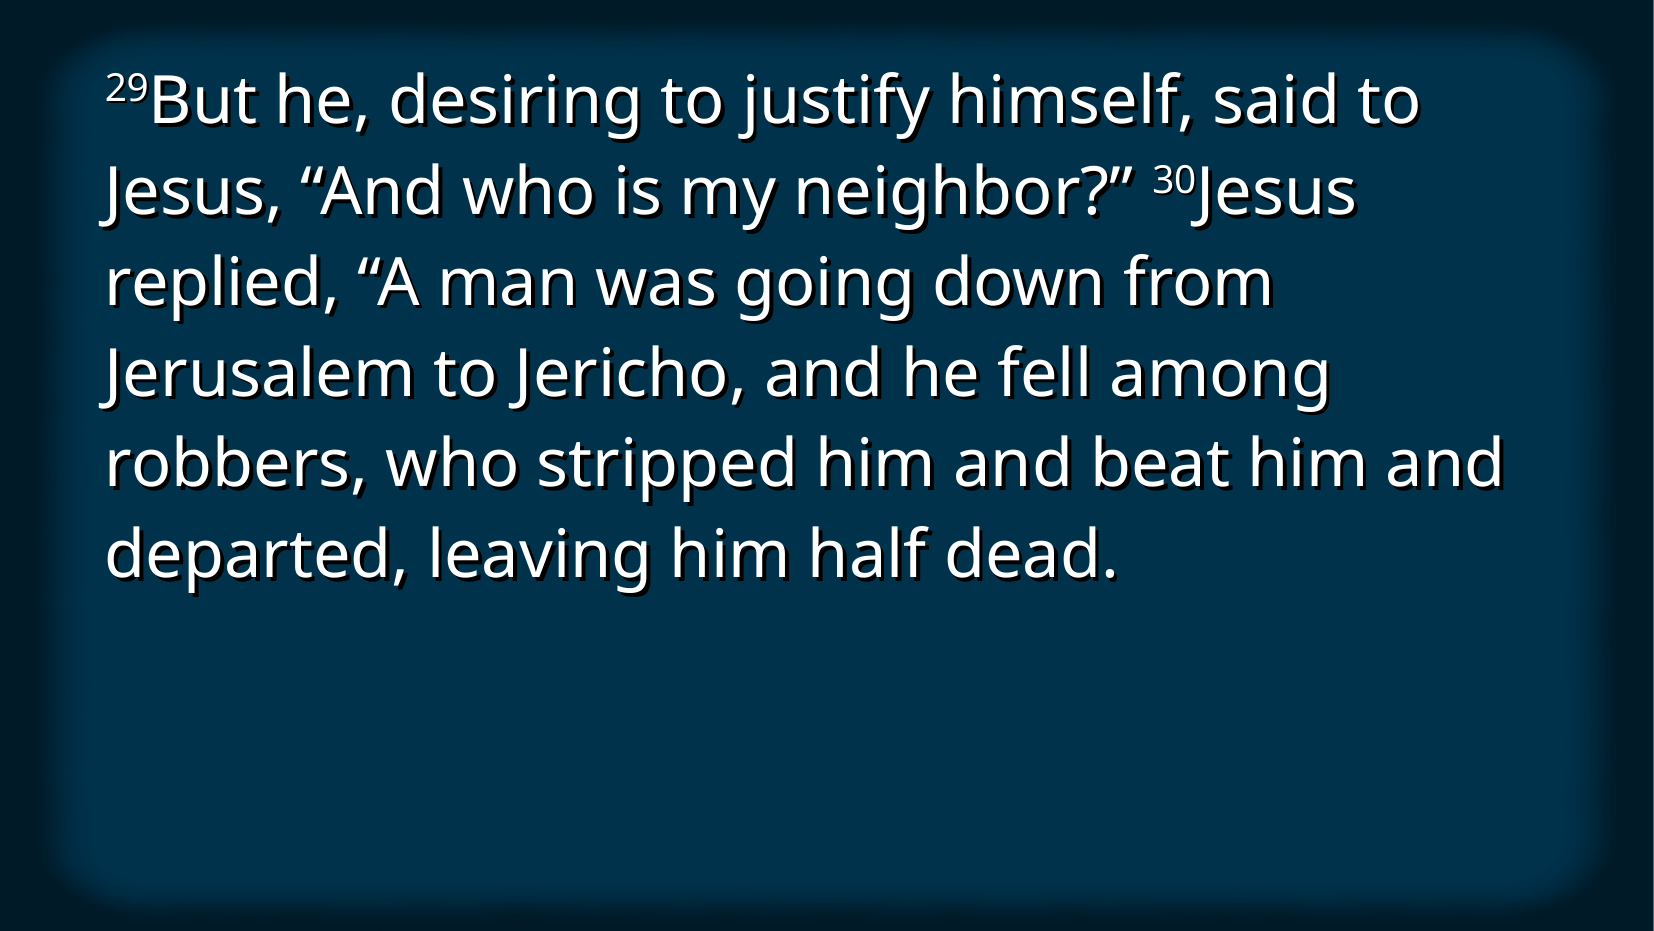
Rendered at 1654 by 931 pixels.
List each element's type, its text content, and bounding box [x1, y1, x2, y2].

picture [0, 0, 1654, 931]
text_box 29But he, desiring to justify himself, said to Jesus, “And who is my neighbor?” 30Jesus replied, “A man was going down from Jerusalem to Jericho, and he fell among robbers, who stripped him and beat him and departed, leaving him half dead. [90, 45, 1546, 593]
